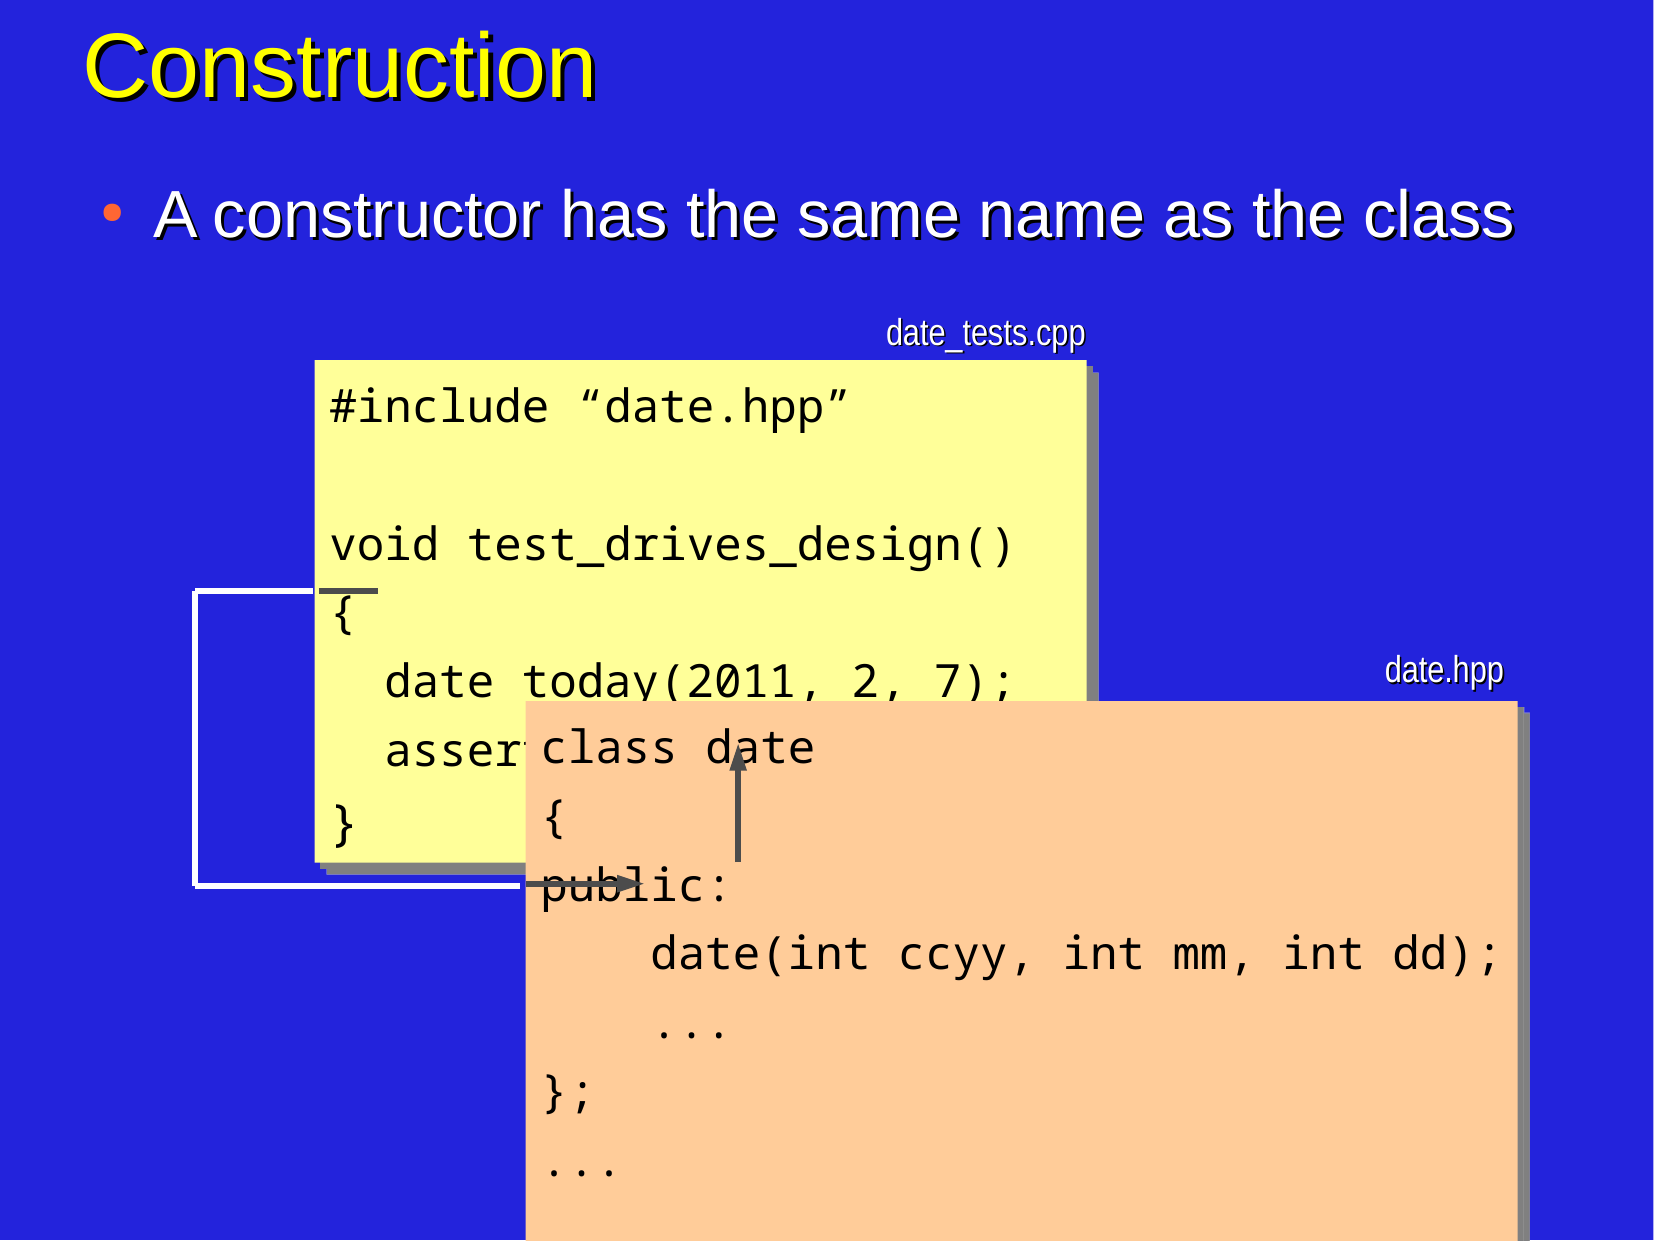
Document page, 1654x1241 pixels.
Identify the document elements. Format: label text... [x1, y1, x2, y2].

text_box #include “date.hpp” void test_drives_design() { date today(2011, 2, 7); assert(today.day() == 7); } [314, 360, 1087, 863]
title Construction [82, 2, 1571, 130]
text_box class date { public: date(int ccyy, int mm, int dd); ... }; ... [525, 701, 1518, 1241]
text_box date.hpp [1370, 637, 1525, 699]
text_box date_tests.cpp [871, 299, 1359, 361]
list A constructor has the same name as the class [82, 177, 1571, 1182]
